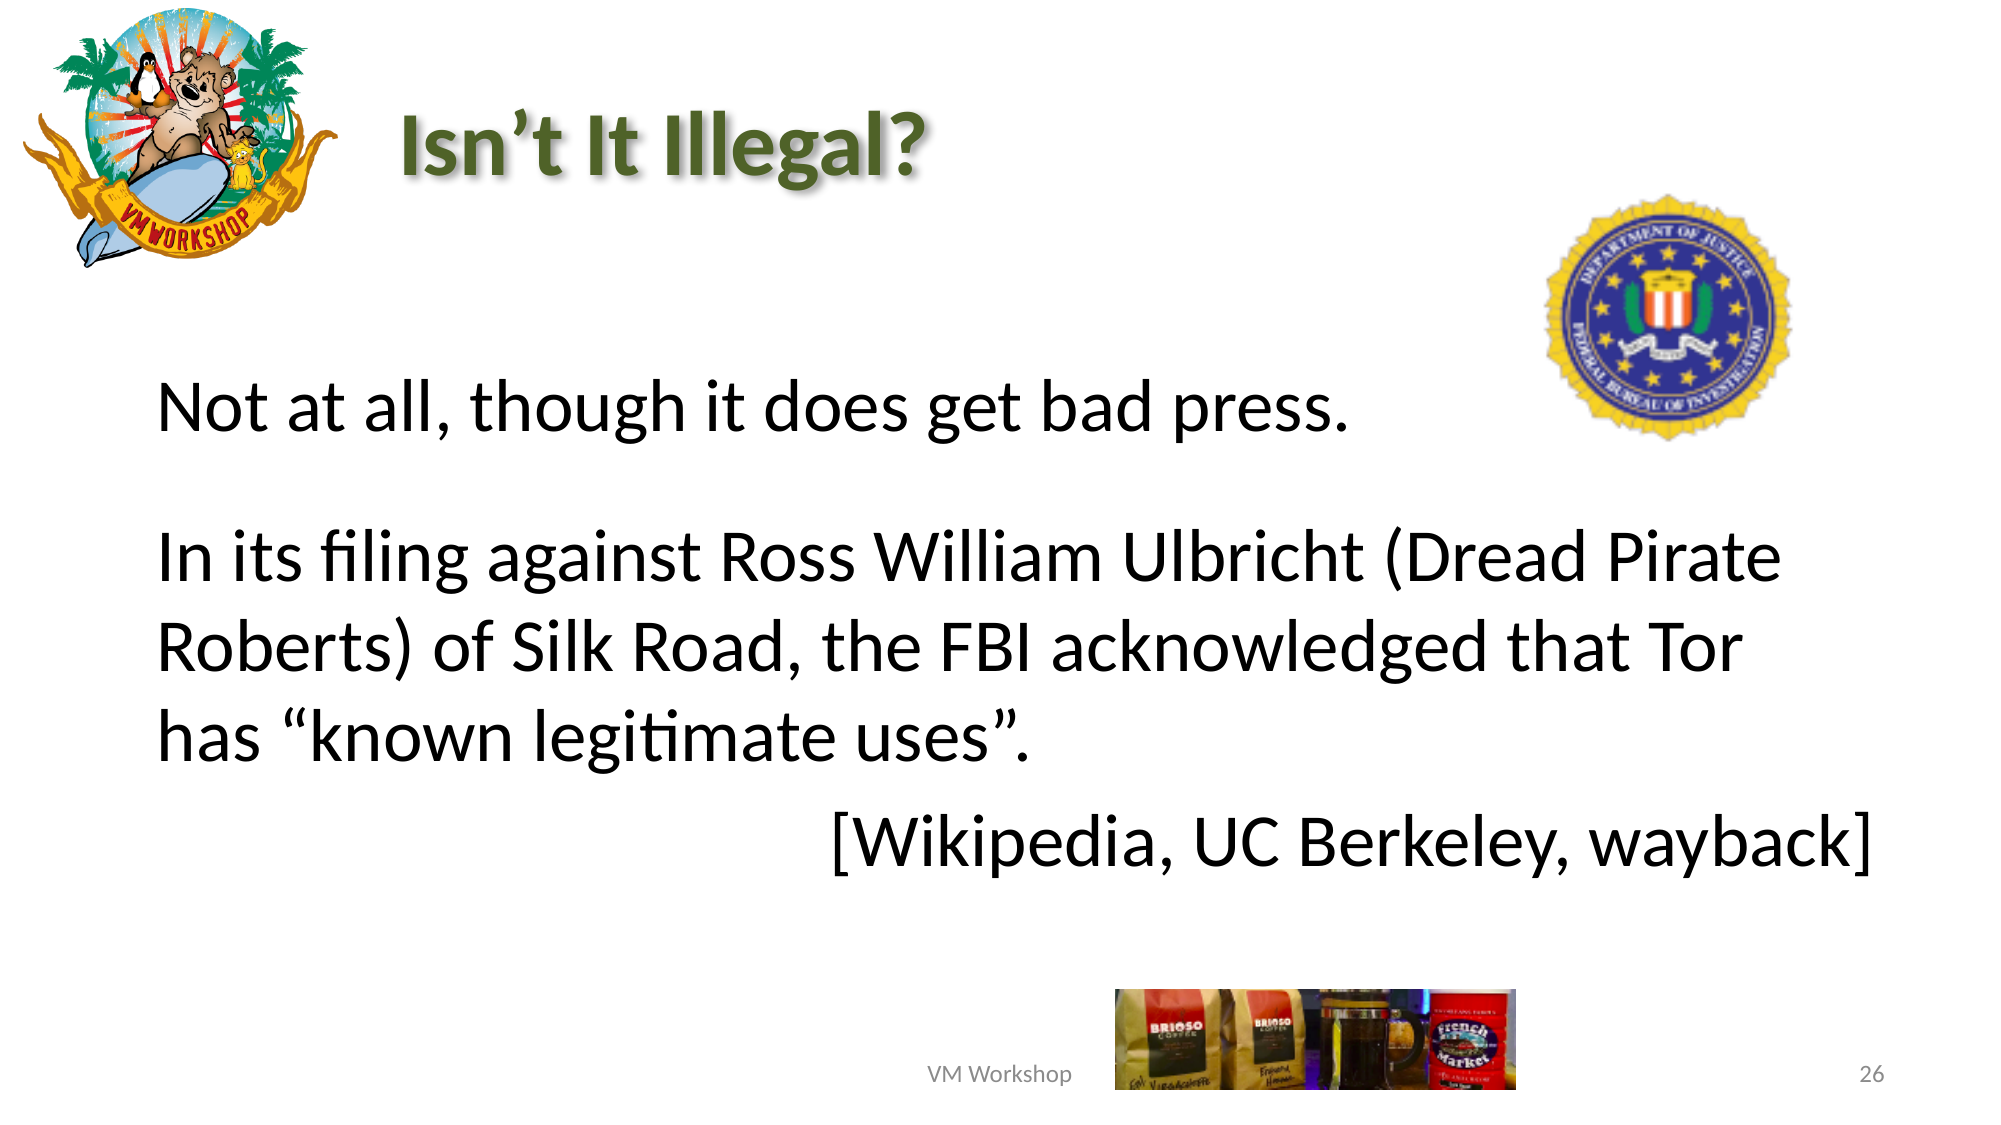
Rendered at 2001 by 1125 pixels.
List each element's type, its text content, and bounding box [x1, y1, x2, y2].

title Isn’t It Illegal? [383, 45, 1913, 233]
picture [23, 8, 338, 269]
picture [1115, 1041, 1516, 1090]
picture [1537, 187, 1801, 451]
list Not at all, though it does get bad press. In its filing against Ross William Ulbricht (Dread Pirate Roberts) of Silk Road, the FBI acknowledged that Tor has “known legitimate uses”. [Wikipedia, UC Berkeley, wayback] [156, 251, 1876, 1041]
